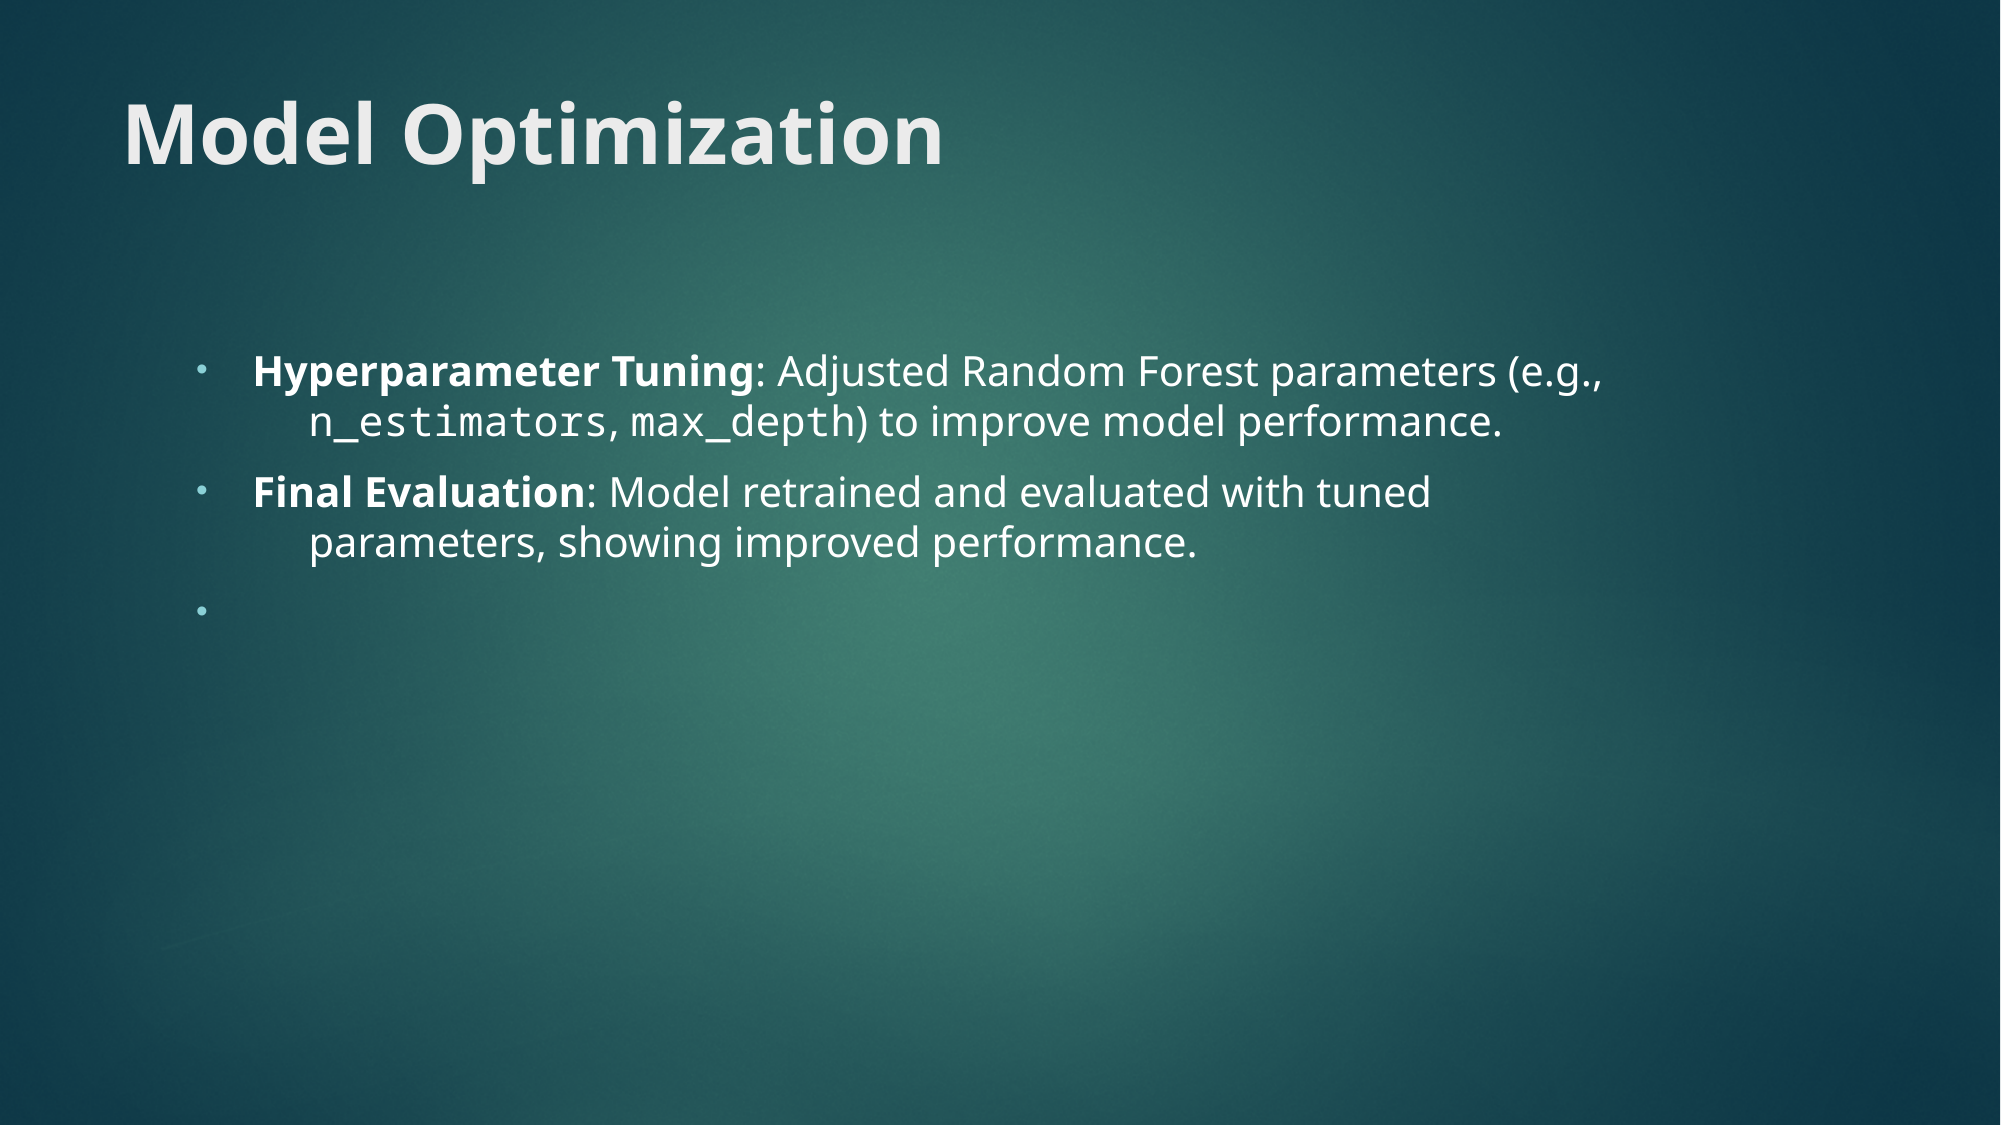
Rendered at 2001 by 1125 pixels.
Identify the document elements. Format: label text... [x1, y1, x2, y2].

list Hyperparameter Tuning: Adjusted Random Forest parameters (e.g., n_estimators, max_depth) to improve model performance. Final Evaluation: Model retrained and evaluated with tuned parameters, showing improved performance. [181, 336, 1649, 1026]
title Model Optimization [106, 74, 1649, 305]
